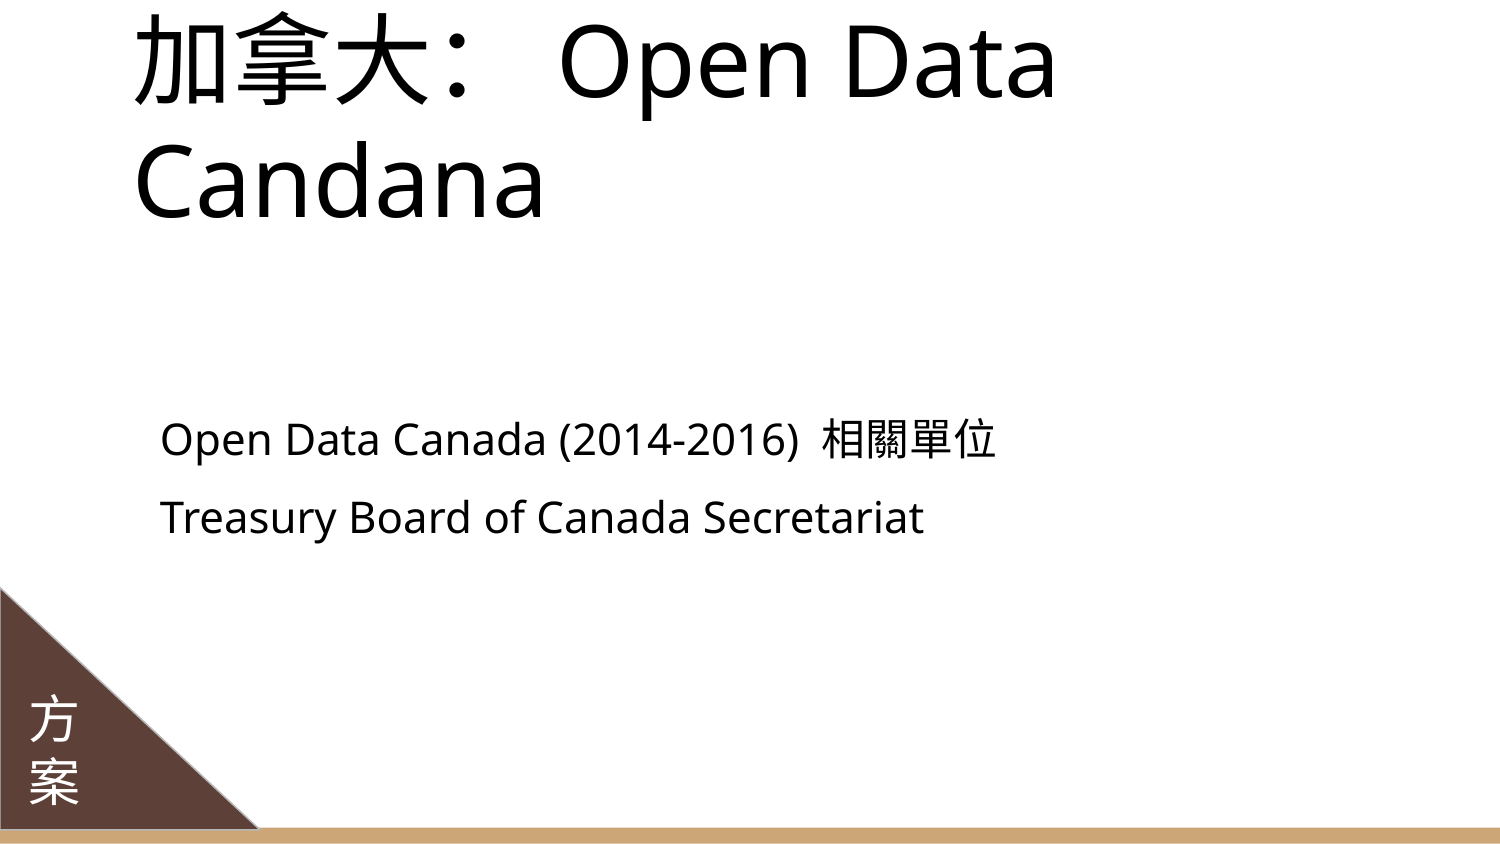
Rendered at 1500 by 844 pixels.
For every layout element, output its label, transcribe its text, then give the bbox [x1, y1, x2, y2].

title Open Data Canada (2014-2016) 相關單位 Treasury Board of Canada Secretariat [144, 256, 1355, 672]
title 加拿大：Open Data Candana [117, 0, 1383, 235]
text_box [0, 587, 261, 830]
text_box 方案 [13, 671, 111, 760]
